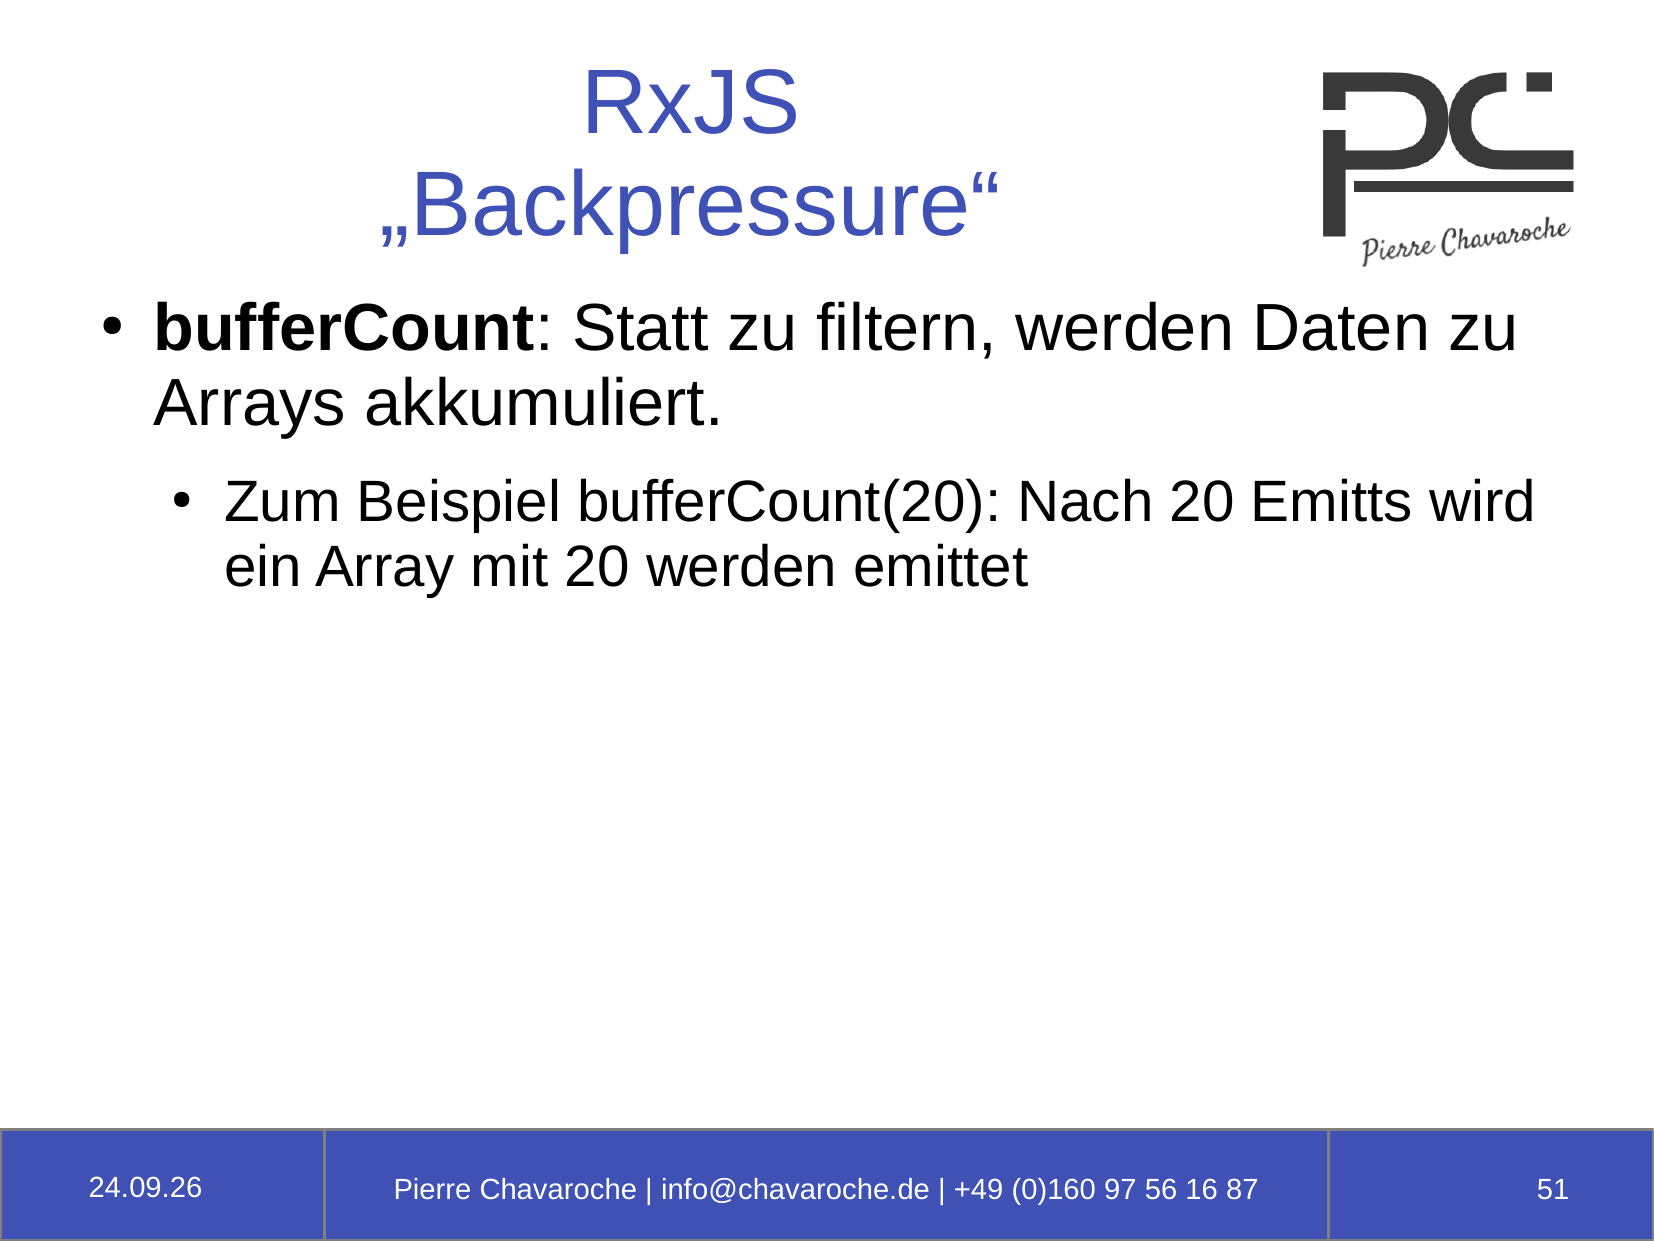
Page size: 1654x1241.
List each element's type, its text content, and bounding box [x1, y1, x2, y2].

title RxJS „Backpressure“ [82, 49, 1300, 257]
list bufferCount: Statt zu filtern, werden Daten zu Arrays akkumuliert. Zum Beispiel bufferCount(20): Nach 20 Emitts wird ein Array mit 20 werden emittet [82, 290, 1571, 1109]
picture [1307, 29, 1589, 311]
